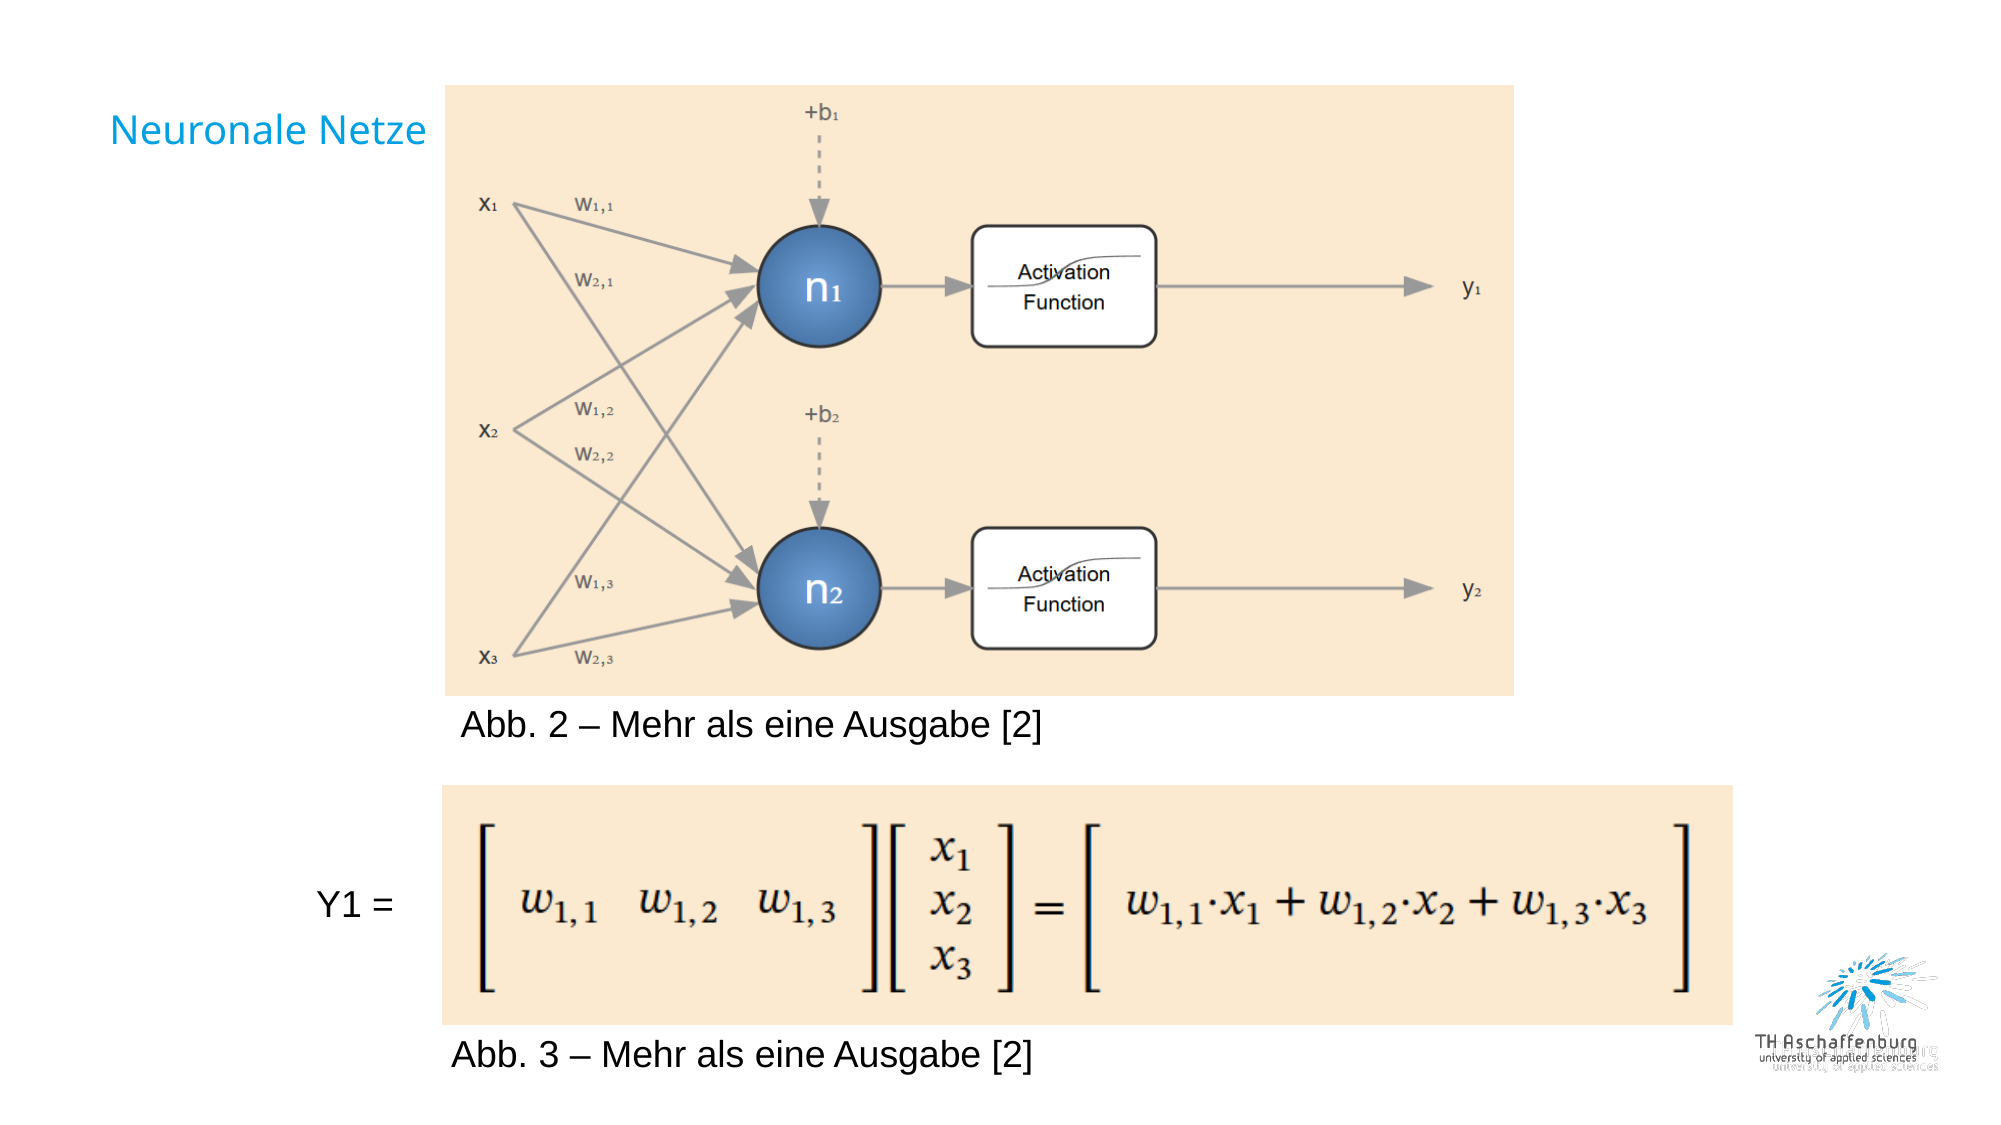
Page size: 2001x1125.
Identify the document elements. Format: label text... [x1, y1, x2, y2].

title Neuronale Netze [94, 94, 1820, 165]
picture [1755, 953, 1938, 1073]
text_box Abb. 3 – Mehr als eine Ausgabe [2] [436, 1026, 1209, 1125]
text_box Abb. 2 – Mehr als eine Ausgabe [2] [445, 695, 1218, 795]
text_box Y1 = [301, 876, 410, 943]
picture [445, 165, 1514, 696]
picture [445, 85, 1514, 94]
picture [442, 785, 1733, 1025]
